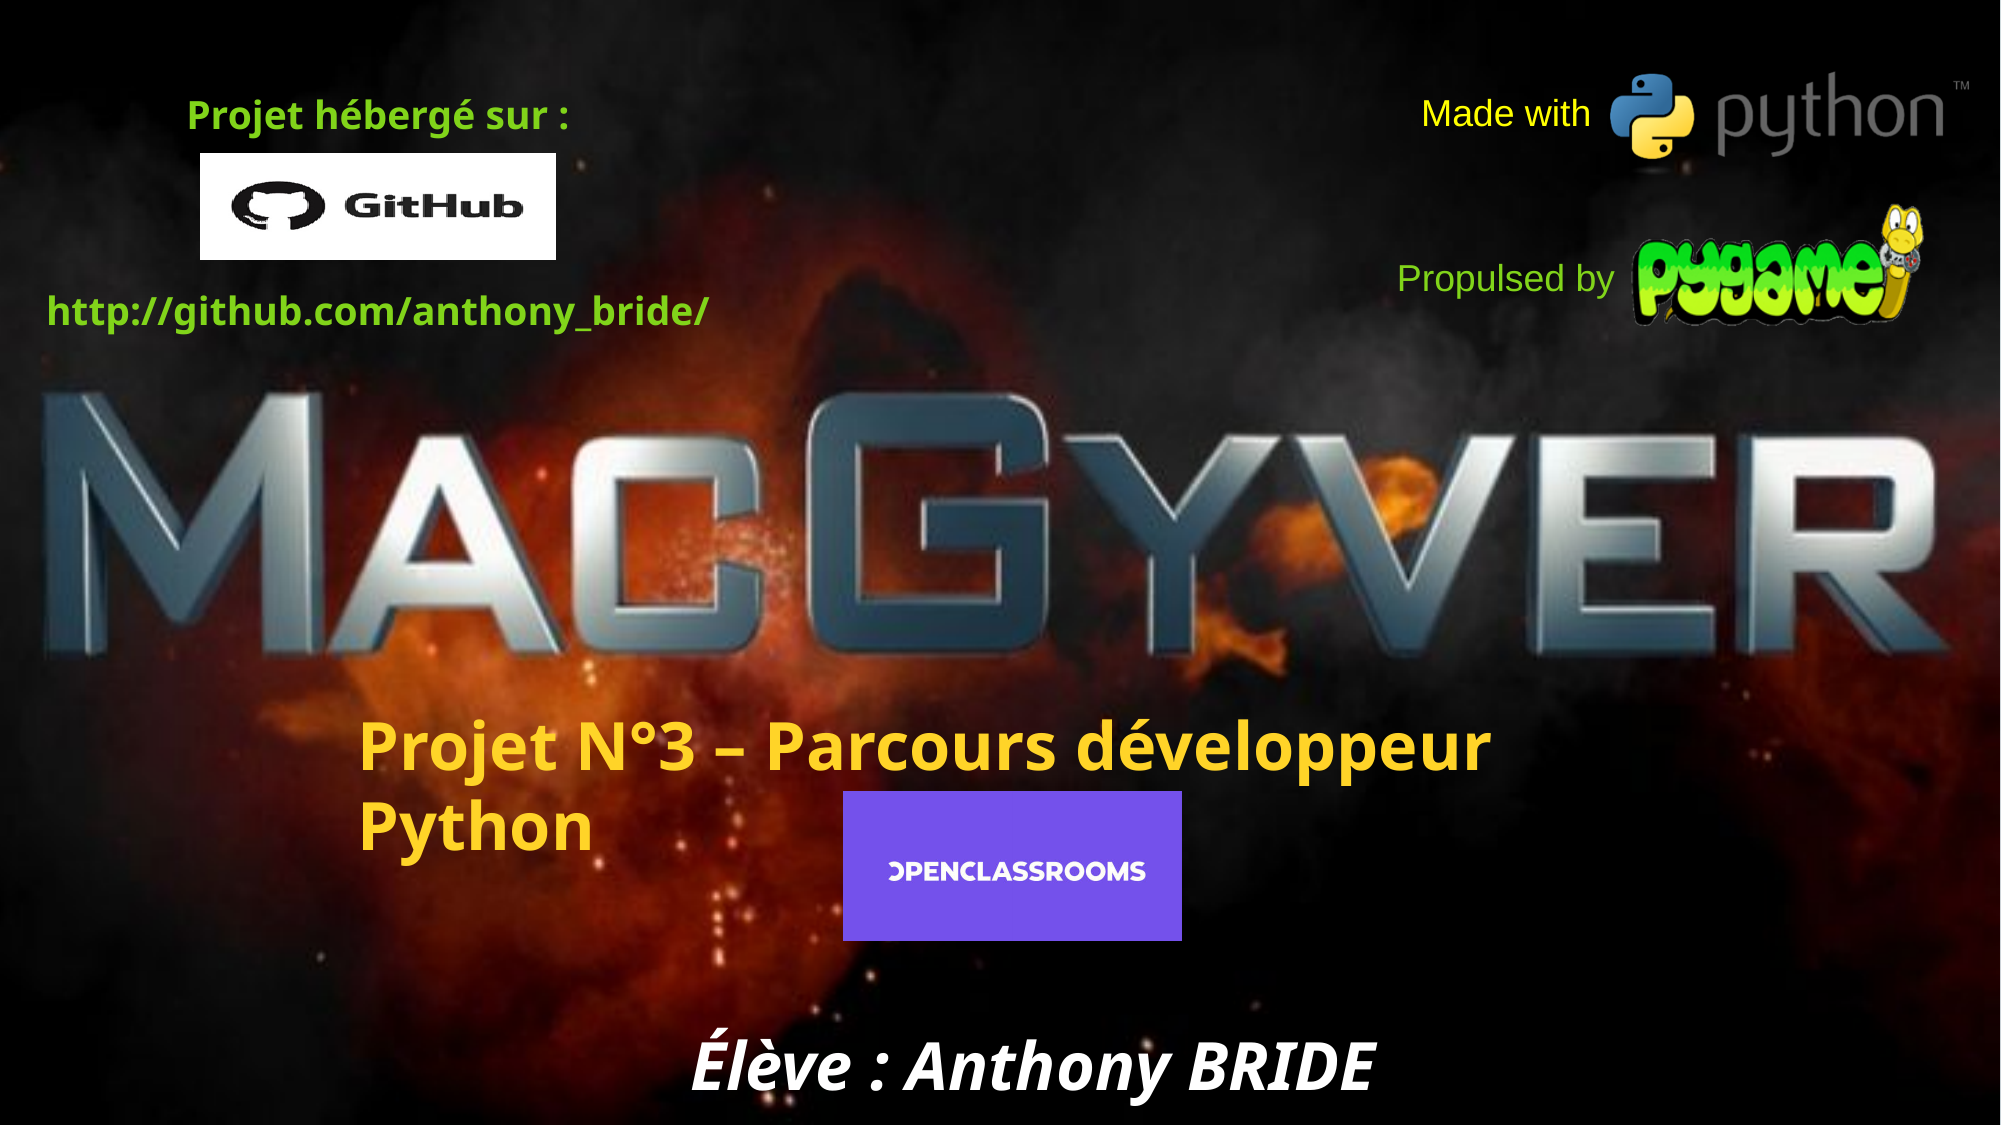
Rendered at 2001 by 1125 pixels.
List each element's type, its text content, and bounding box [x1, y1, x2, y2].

text_box Propulsed by [1382, 250, 1630, 308]
text_box Projet N°3 – Parcours développeur Python Élève : Anthony BRIDE [342, 696, 1725, 1112]
picture [200, 153, 556, 260]
text_box Made with [1406, 84, 1654, 166]
subtitle Projet hébergé sur : http://github.com/anthony_bride/ [0, 82, 993, 343]
picture [0, 0, 2001, 1125]
